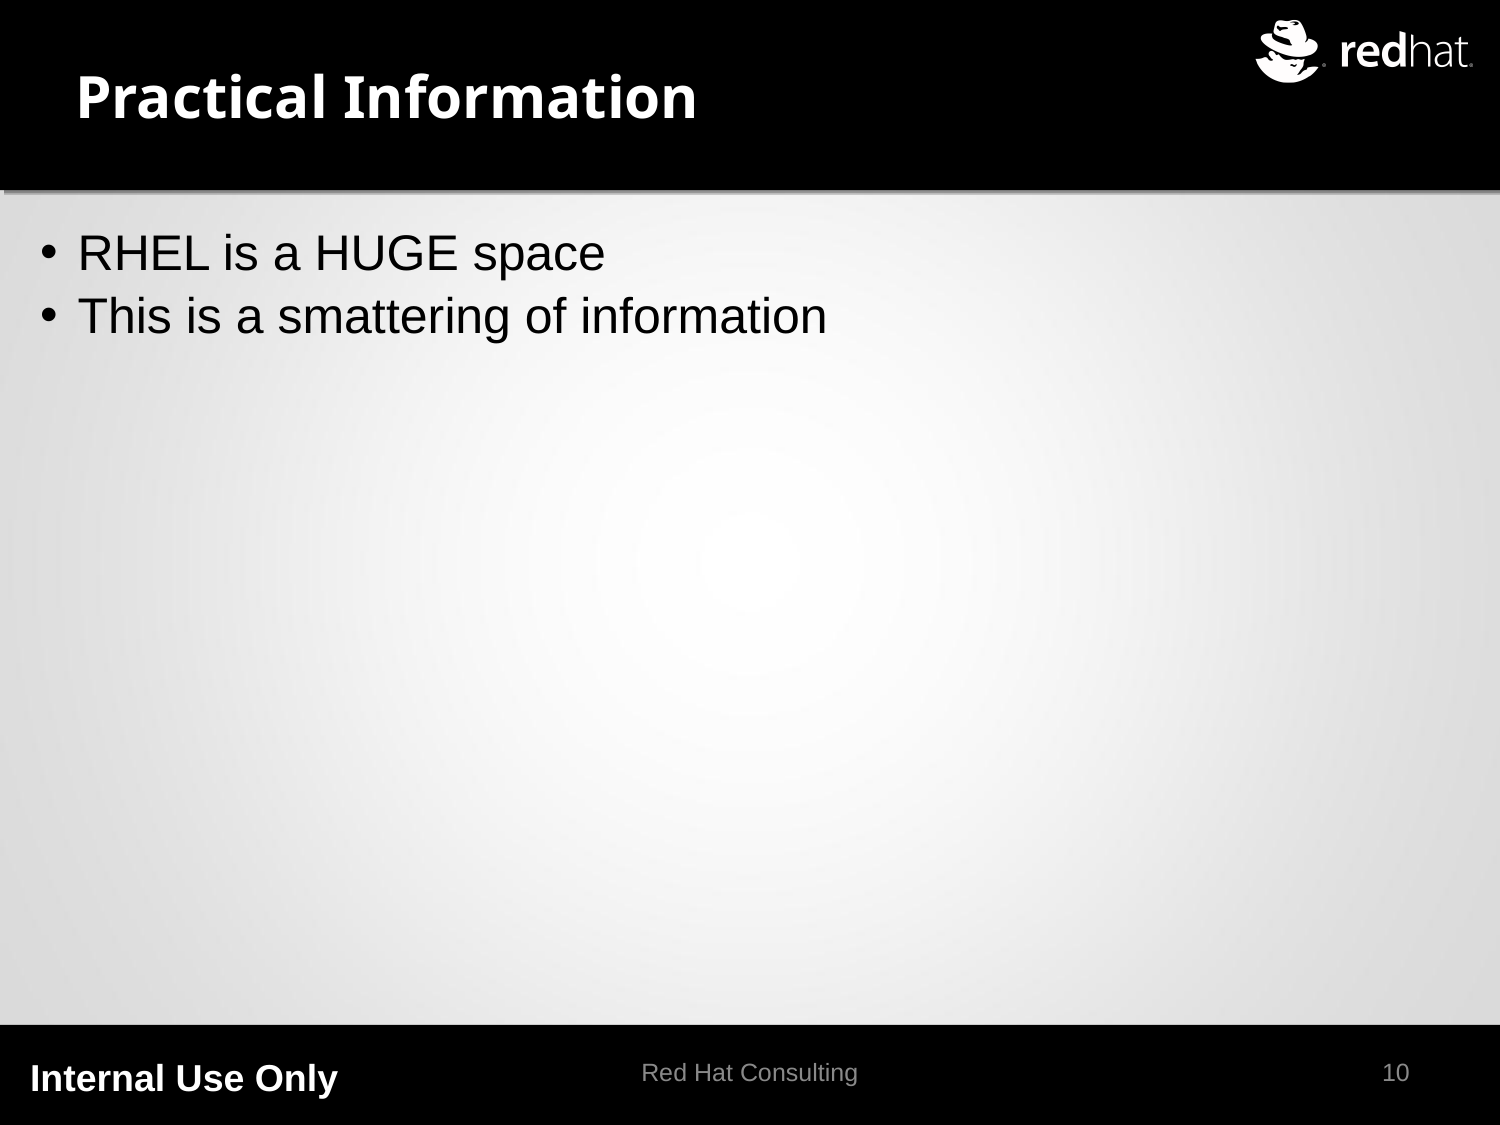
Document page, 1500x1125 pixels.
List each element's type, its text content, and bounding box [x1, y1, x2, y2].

text_box <number> [1257, 1042, 1426, 1103]
title Practical Information [0, 0, 1234, 191]
list RHEL is a HUGE space This is a smattering of information [24, 216, 1471, 992]
picture [0, 191, 1500, 1024]
text_box Red Hat Consulting [512, 1042, 988, 1103]
picture [1254, 12, 1476, 88]
